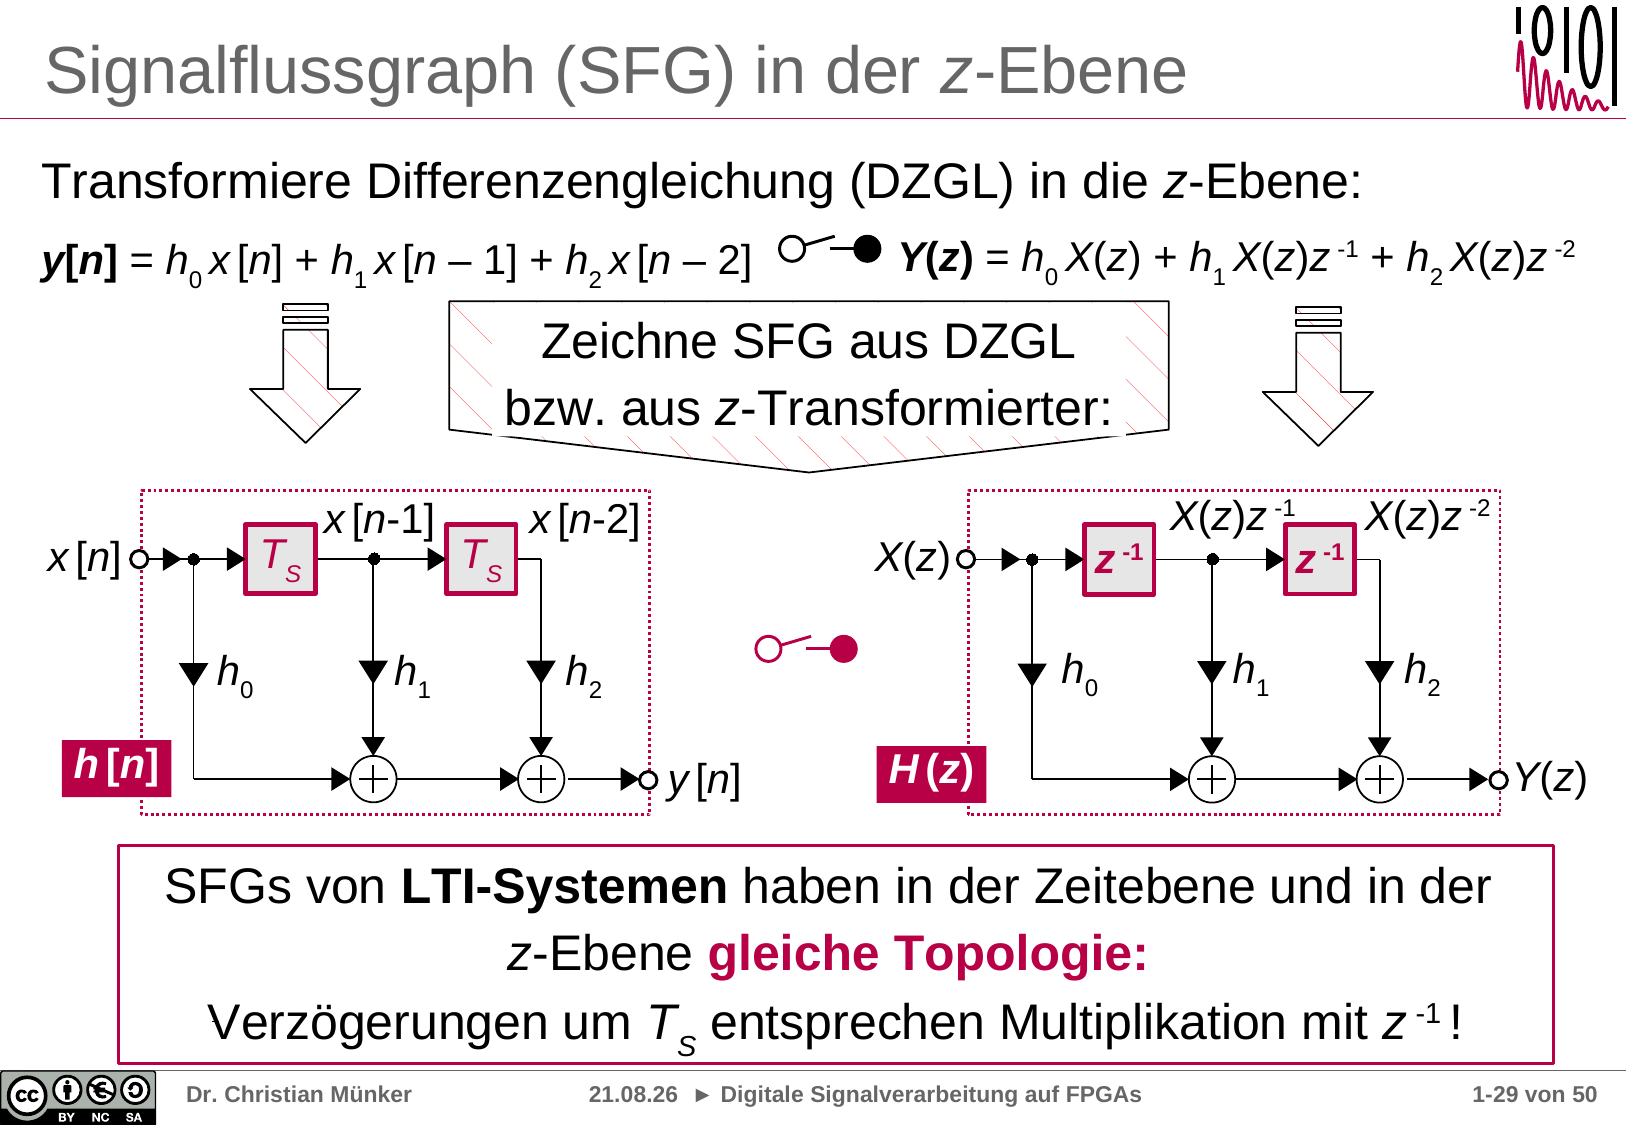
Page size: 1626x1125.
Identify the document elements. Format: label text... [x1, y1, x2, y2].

text_box z -1 [1285, 524, 1355, 595]
list SFGs von LTI-Systemen haben in der Zeitebene und in der z-Ebene gleiche Topologie: Verzögerungen um TS entsprechen Multiplikation mit z -1 ! [118, 845, 1554, 1056]
text_box [1489, 771, 1508, 789]
title Signalflussgraph (SFG) in der z-Ebene [44, 17, 1299, 130]
text_box [283, 316, 328, 324]
text_box h2 [1381, 643, 1464, 705]
picture [1512, 0, 1624, 114]
text_box [283, 304, 328, 311]
text_box [1188, 756, 1236, 803]
text_box x [n] [47, 533, 125, 591]
text_box TS [245, 524, 316, 594]
text_box [350, 755, 397, 803]
text_box Y(z) [1511, 753, 1589, 811]
text_box [368, 553, 381, 565]
text_box [511, 437, 1107, 473]
list Zeichne SFG aus DZGL bzw. aus z-Transformierter: [492, 308, 1126, 431]
text_box [1206, 553, 1219, 565]
text_box [187, 553, 200, 566]
text_box [639, 771, 657, 789]
text_box [249, 329, 361, 443]
text_box [831, 636, 857, 662]
text_box X(z) [874, 533, 952, 591]
text_box z -1 [1084, 524, 1154, 595]
text_box H (z) [876, 746, 987, 803]
text_box TS [446, 524, 517, 594]
text_box h1 [1209, 643, 1293, 705]
text_box [1296, 319, 1341, 327]
text_box h0 [194, 645, 277, 707]
text_box [518, 755, 565, 803]
text_box [957, 550, 975, 568]
text_box h1 [371, 645, 454, 707]
text_box [779, 236, 805, 262]
text_box h2 [542, 645, 626, 707]
text_box x [n-2] [529, 496, 643, 553]
text_box X(z)z -2 [1364, 492, 1491, 550]
text_box Y(z) = h0 X(z) + h1 X(z)z -1 + h2 X(z)z -2 [773, 222, 1583, 287]
text_box [130, 550, 148, 568]
text_box [755, 636, 782, 662]
text_box [854, 236, 880, 262]
text_box X(z)z -1 [1169, 492, 1296, 550]
text_box [1356, 756, 1403, 803]
text_box y[n] = h0 x [n] + h1 x [n – 1] + h2 x [n – 2] [41, 225, 773, 284]
text_box y [n] [667, 755, 751, 813]
text_box h0 [1038, 643, 1122, 705]
text_box [1296, 307, 1341, 314]
text_box x [n-1] [323, 496, 438, 553]
text_box [449, 289, 1169, 435]
text_box h [n] [61, 740, 172, 798]
text_box [1262, 332, 1374, 446]
list Transformiere Differenzengleichung (DZGL) in die z-Ebene: [41, 141, 1536, 198]
text_box [1026, 553, 1039, 566]
